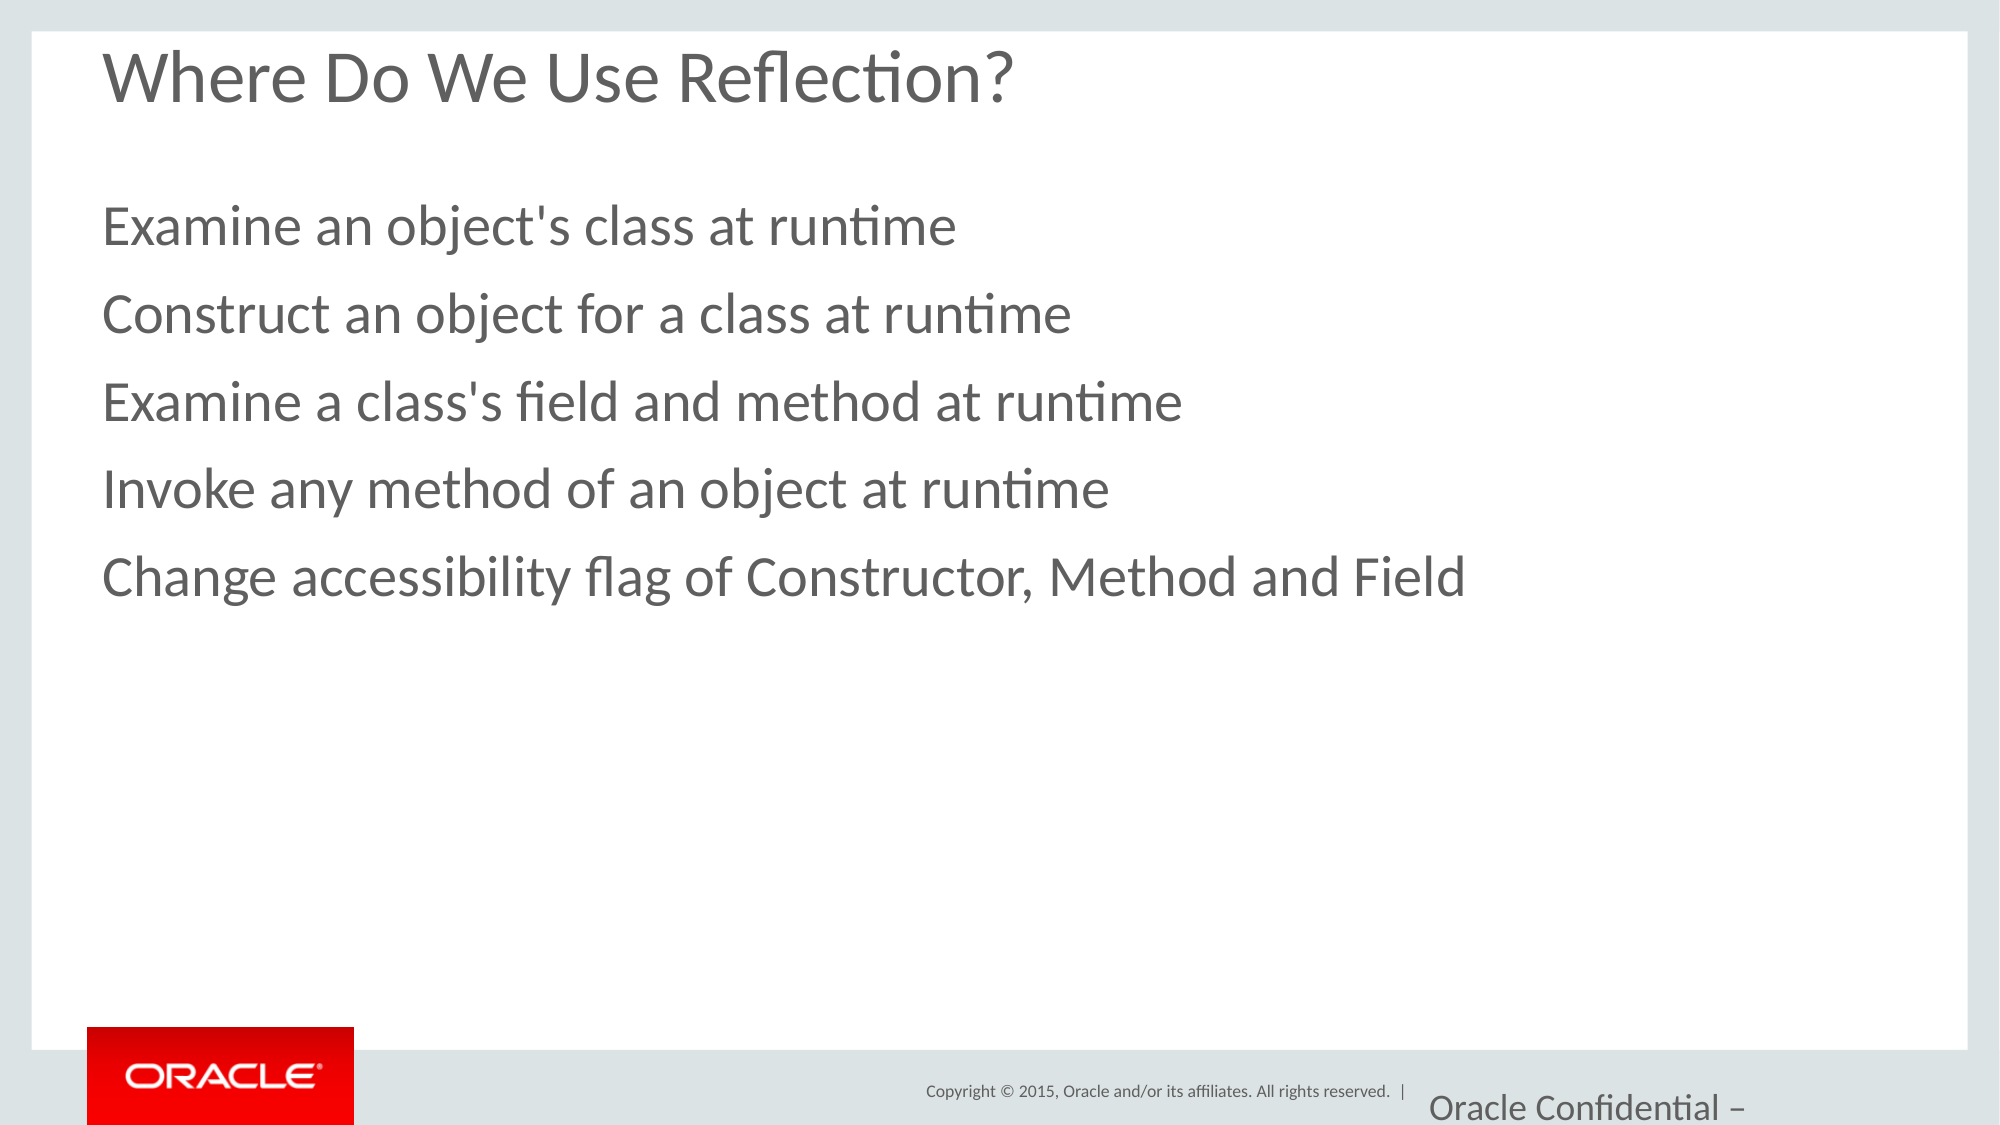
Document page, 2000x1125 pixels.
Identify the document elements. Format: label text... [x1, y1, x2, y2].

title Where Do We Use Reflection? [87, 37, 1913, 121]
picture [87, 1027, 354, 1125]
footer Oracle Confidential – Restricted [1414, 1075, 1865, 1106]
list Examine an object's class at runtime Construct an object for a class at runtime Examine a class's field and method at runtime Invoke any method of an object at runtime Change accessibility flag of Constructor, Method and Field [87, 187, 1913, 913]
